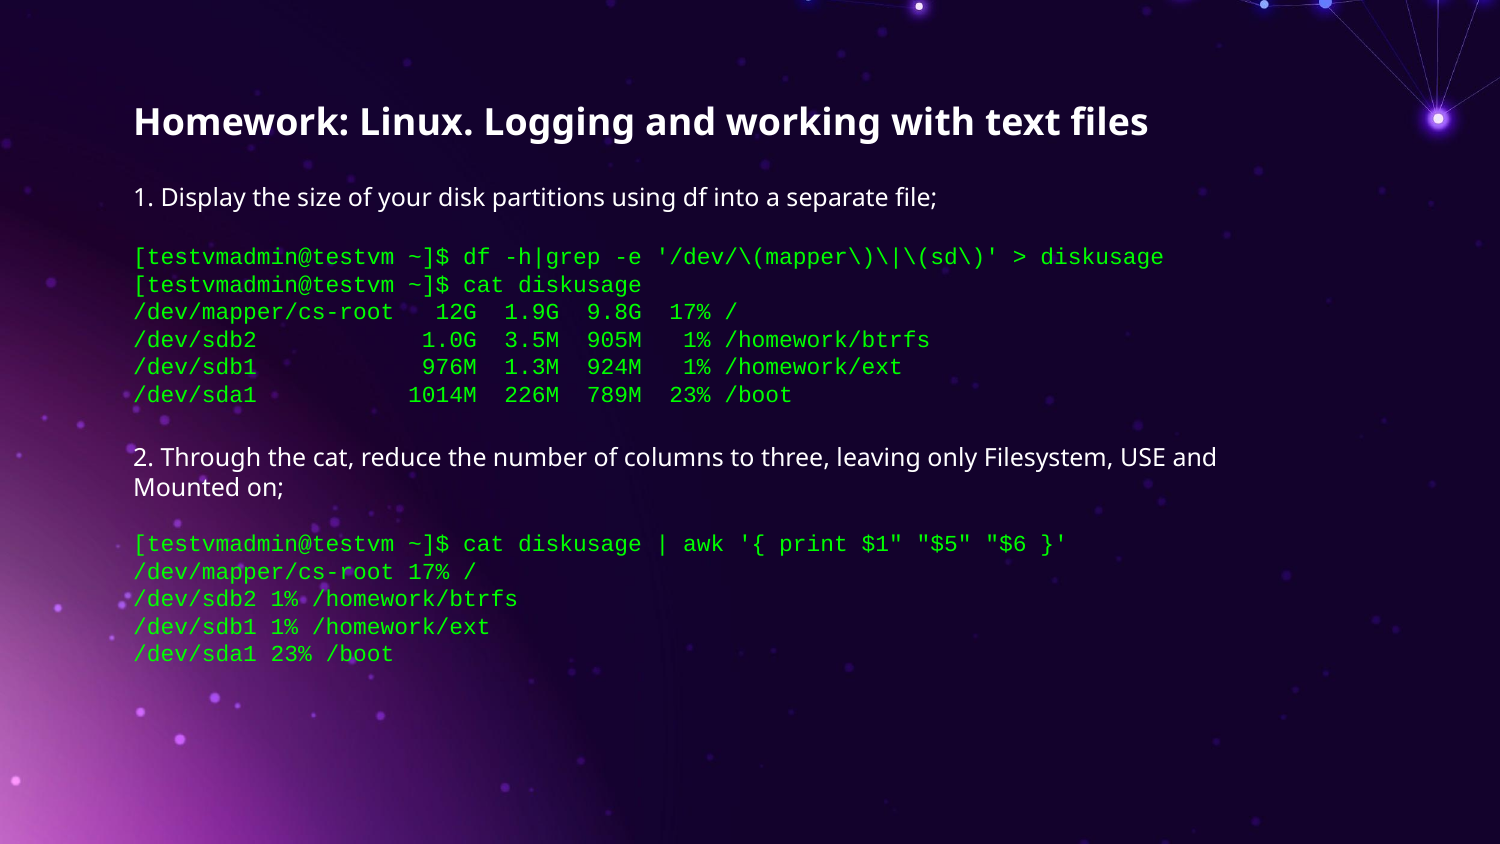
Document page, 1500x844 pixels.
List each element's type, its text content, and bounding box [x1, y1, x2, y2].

picture [0, 0, 1500, 844]
title Homework: Linux. Logging and working with text files [118, 72, 1382, 166]
list 1. Display the size of your disk partitions using df into a separate file; [testvmadmin@testvm ~]$ df -h|grep -e '/dev/\(mapper\)\|\(sd\)' > diskusage [testvmadmin@testvm ~]$ cat diskusage /dev/mapper/cs-root 12G 1.9G 9.8G 17% / /dev/sdb2 1.0G 3.5M 905M 1% /homework/btrfs /dev/sdb1 976M 1.3M 924M 1% /homework/ext /dev/sda1 1014M 226M 789M 23% /boot 2. Through the cat, reduce the number of columns to three, leaving only Filesystem, USE and Mounted on; [testvmadmin@testvm ~]$ cat diskusage | awk '{ print $1" "$5" "$6 }' /dev/mapper/cs-root 17% / /dev/sdb2 1% /homework/btrfs /dev/sdb1 1% /homework/ext /dev/sda1 23% /boot [118, 166, 1382, 788]
